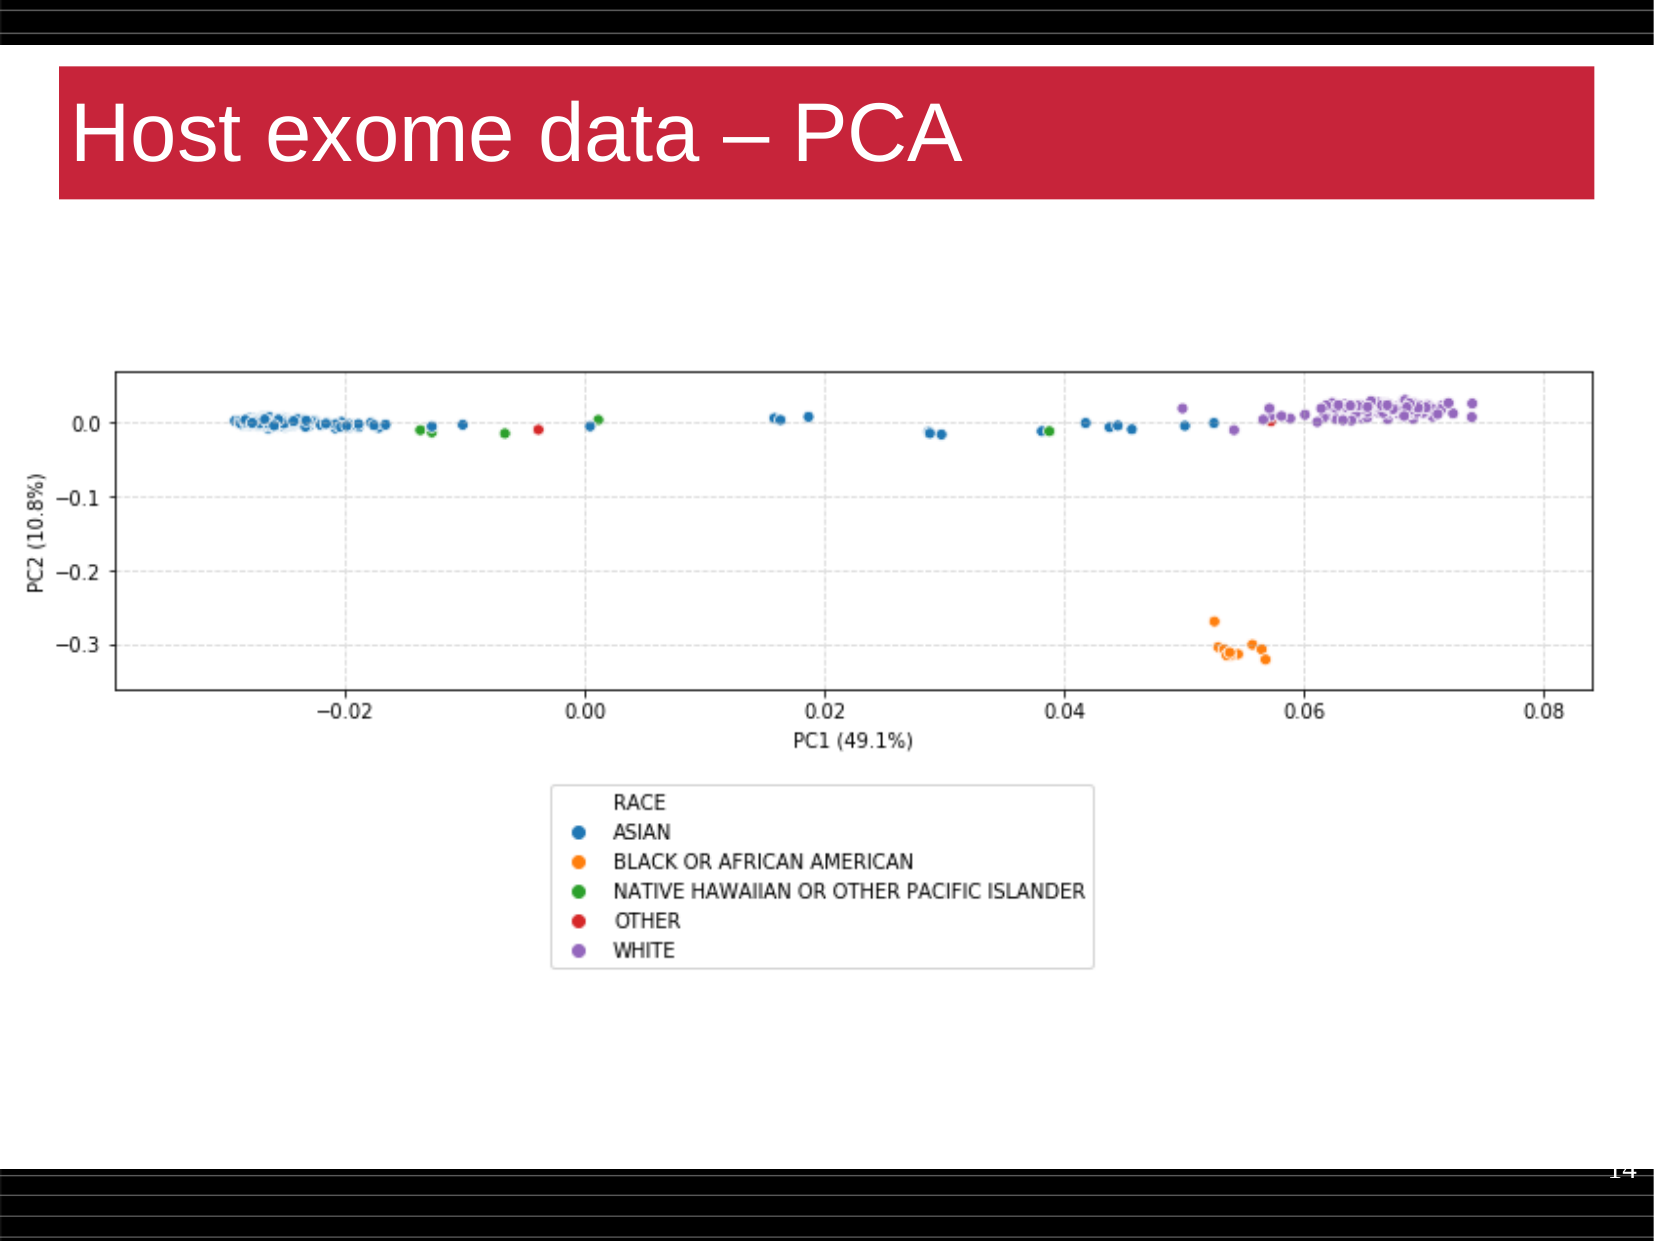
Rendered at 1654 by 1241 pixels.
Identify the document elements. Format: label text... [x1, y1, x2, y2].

title Host exome data – PCA [59, 66, 1595, 200]
picture [14, 358, 1606, 764]
picture [0, 0, 1654, 45]
picture [537, 767, 1117, 978]
picture [0, 1169, 1654, 1241]
